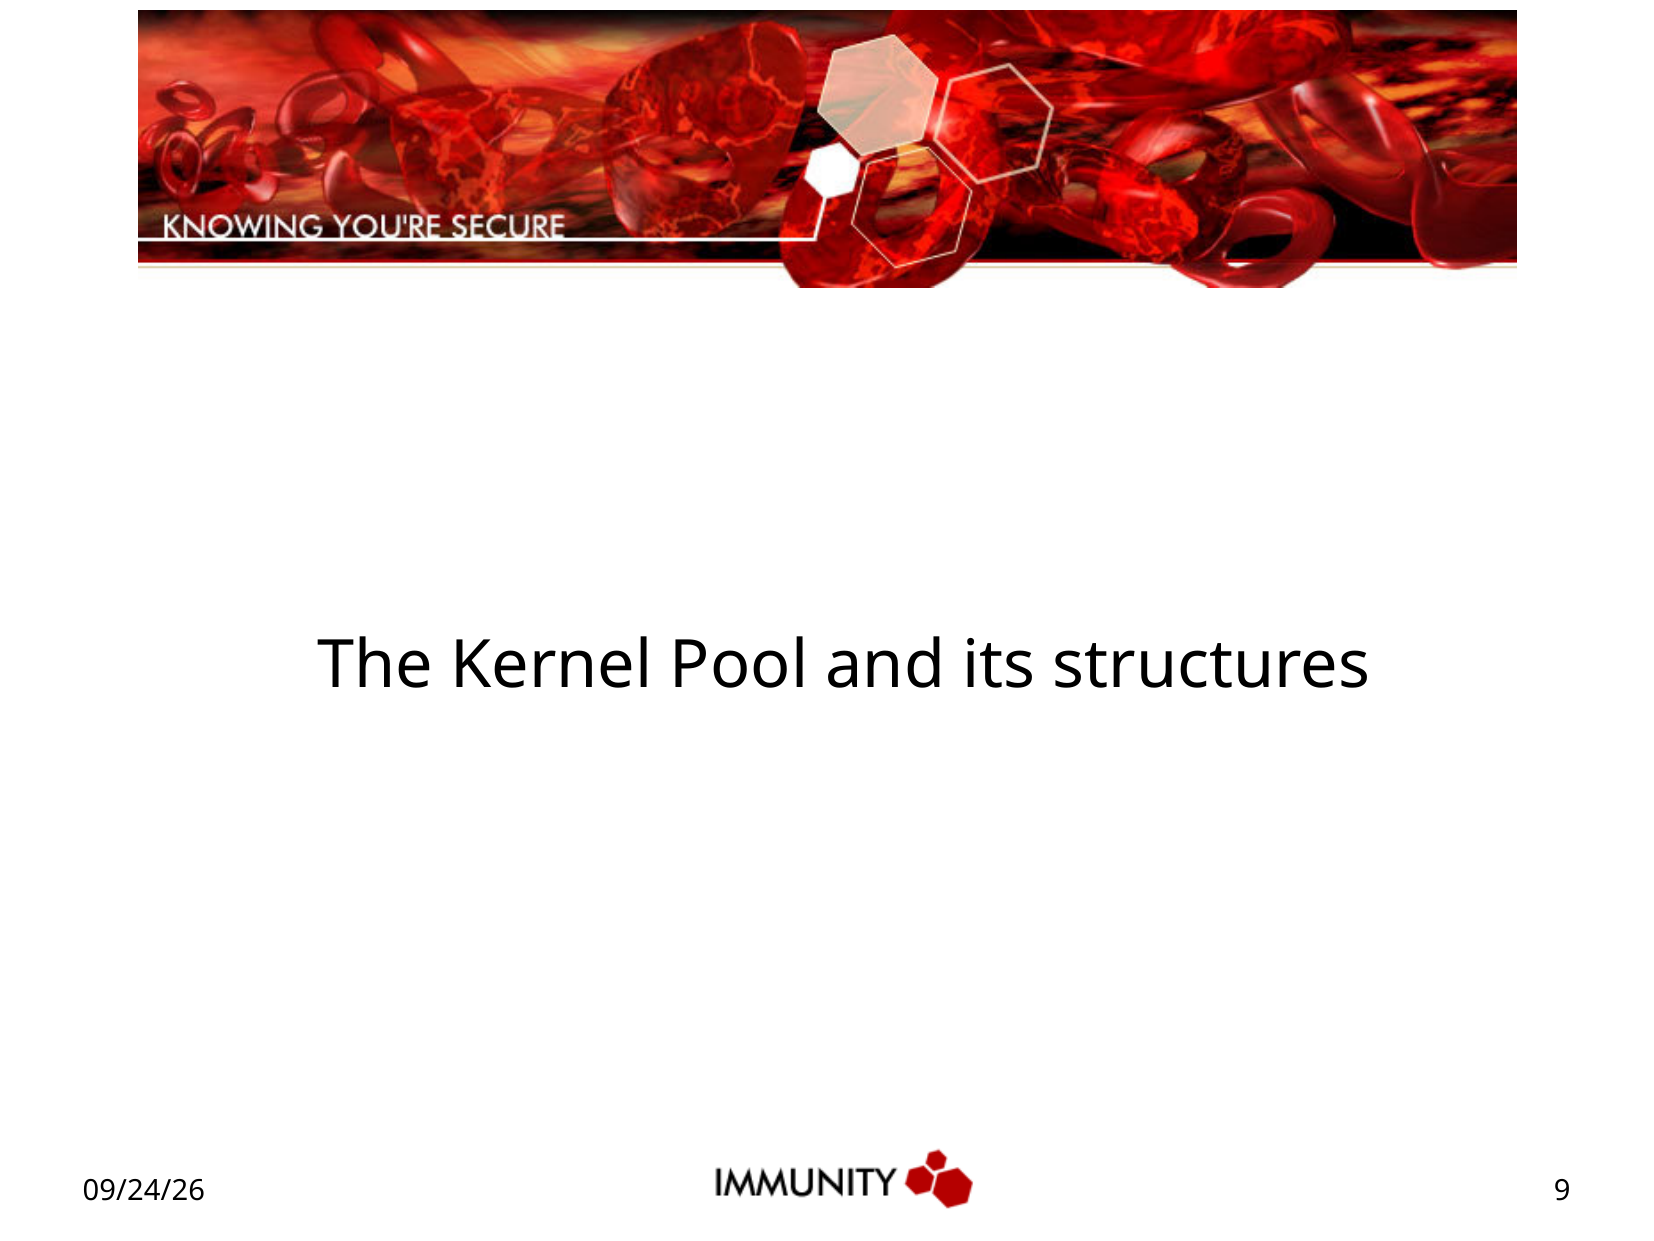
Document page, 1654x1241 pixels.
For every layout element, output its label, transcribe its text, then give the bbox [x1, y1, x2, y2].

picture [138, 10, 1517, 288]
picture [694, 1130, 984, 1235]
subtitle The Kernel Pool and its structures [82, 297, 1571, 1102]
